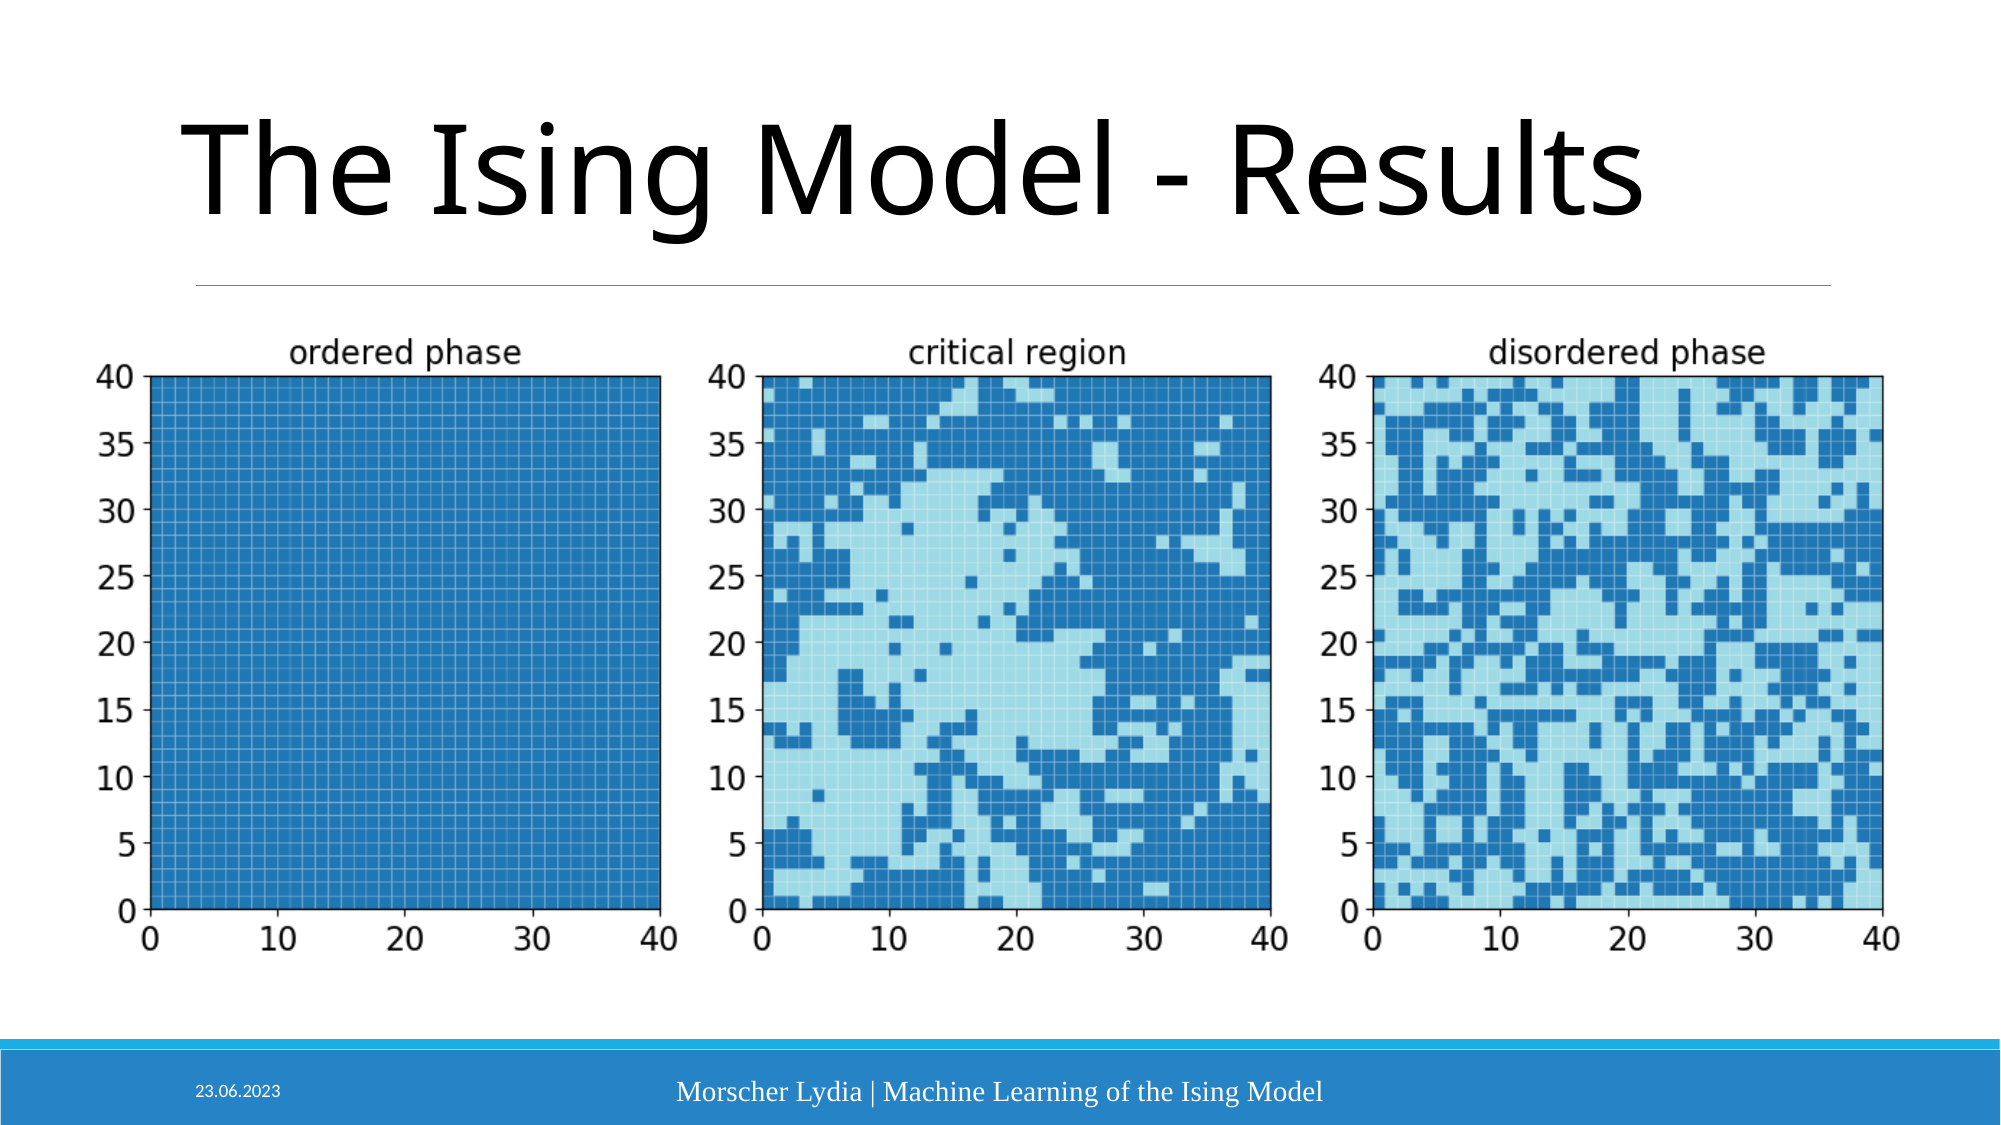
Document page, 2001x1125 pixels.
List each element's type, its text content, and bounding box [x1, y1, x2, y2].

title The Ising Model - Results [180, 47, 1831, 285]
picture [81, 321, 1917, 971]
